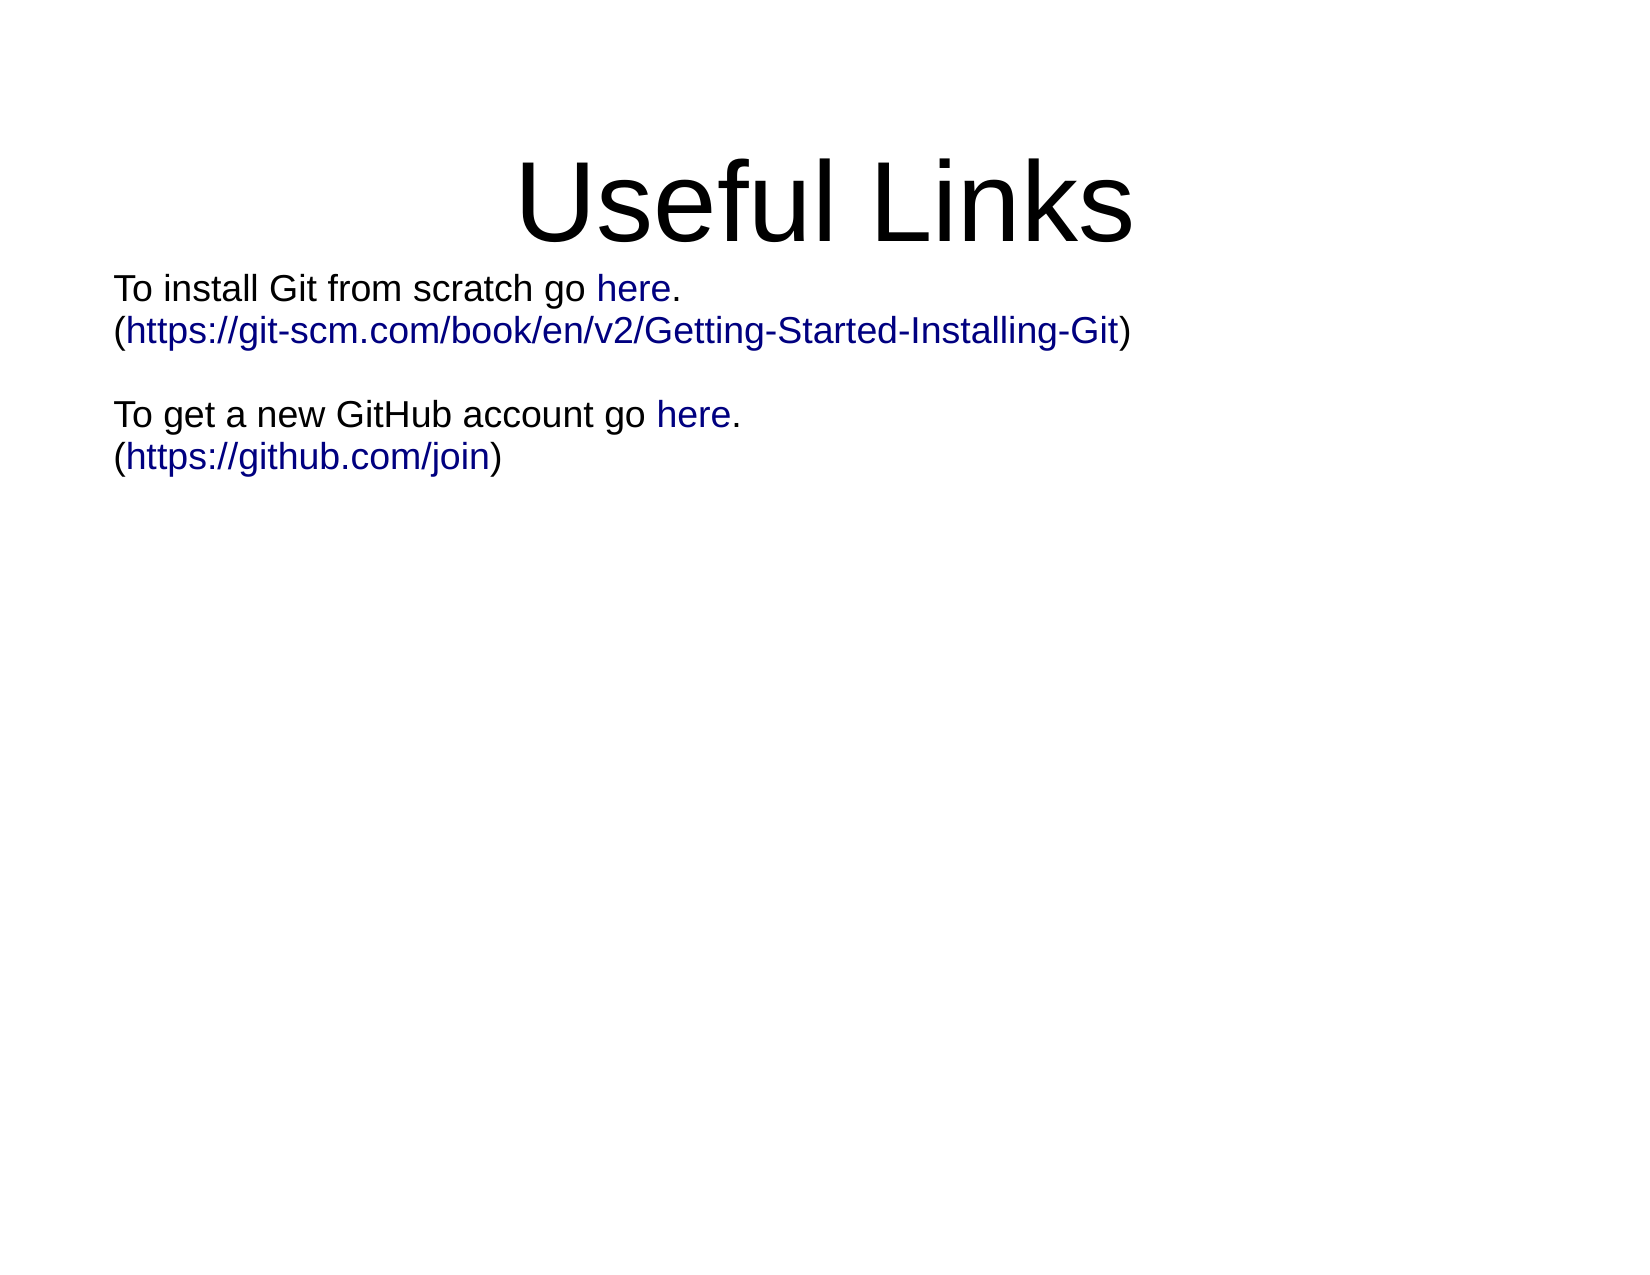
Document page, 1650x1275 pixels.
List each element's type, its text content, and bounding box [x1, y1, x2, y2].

title Useful Links [150, 105, 1500, 259]
text_box To install Git from scratch go here. (https://git-scm.com/book/en/v2/Getting-Started-Installing-Git) To get a new GitHub account go here. (https://github.com/join) [98, 259, 1564, 653]
